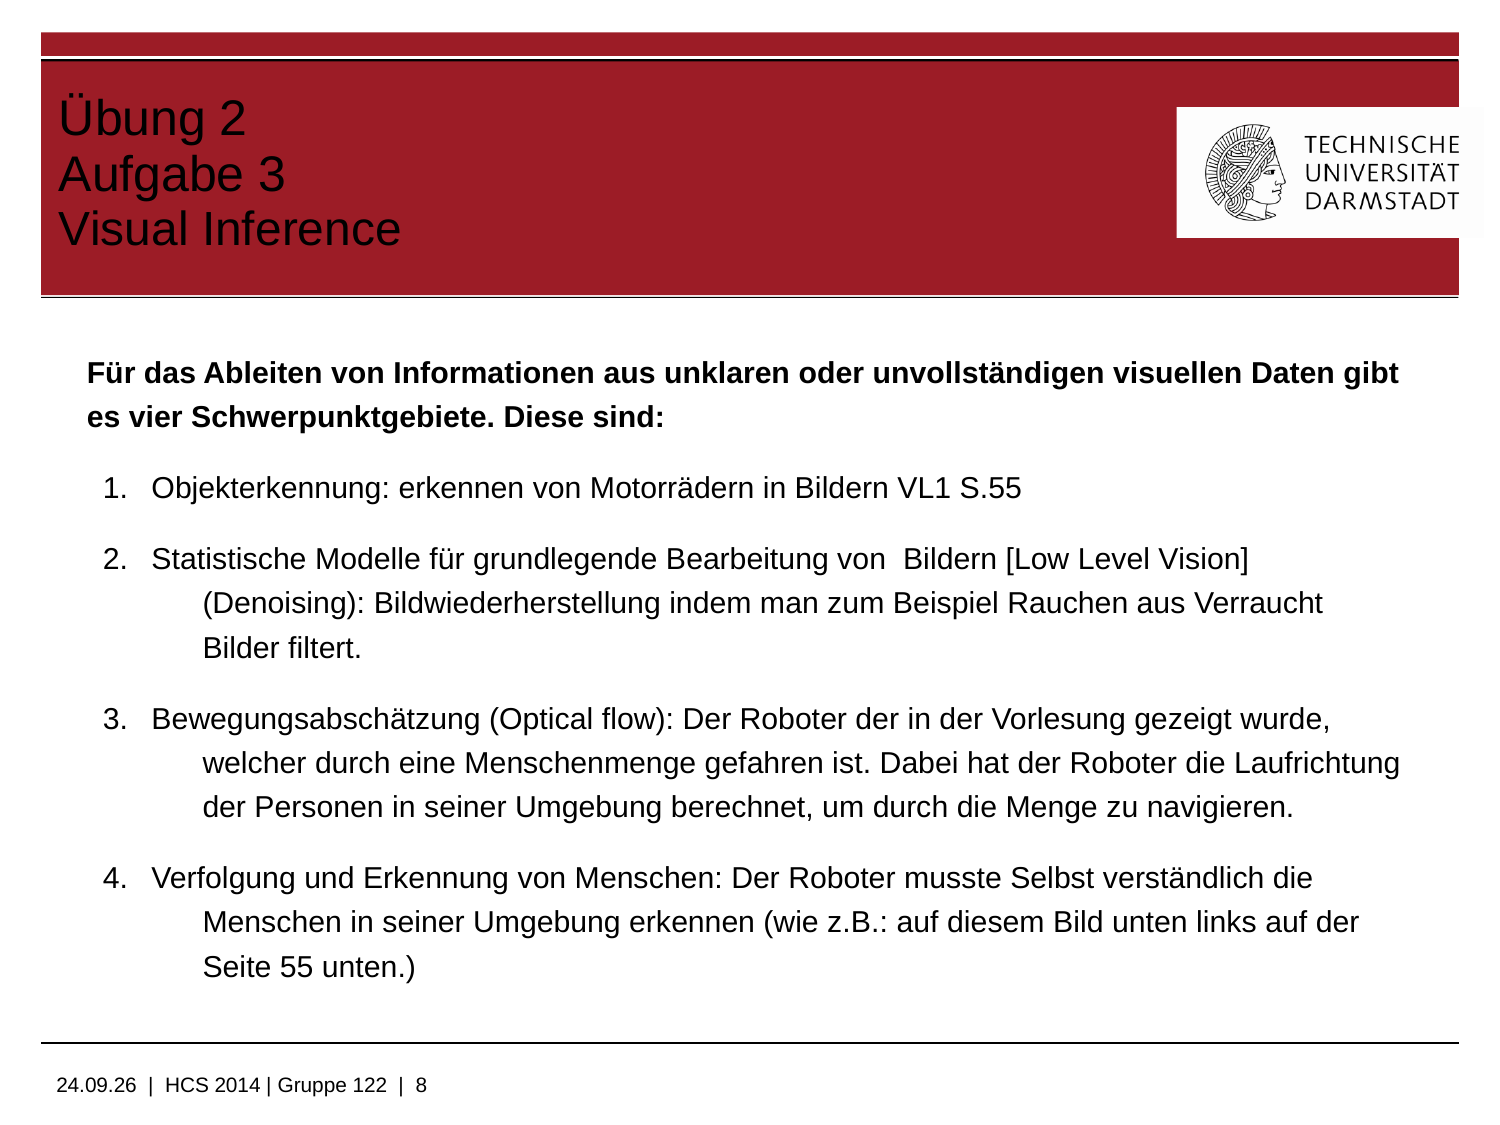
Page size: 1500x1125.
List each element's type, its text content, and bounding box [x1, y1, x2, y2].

title Übung 2 Aufgabe 3 Visual Inference [59, 90, 1149, 256]
picture [1176, 107, 1484, 238]
list Für das Ableiten von Informationen aus unklaren oder unvollständigen visuellen Daten gibt es vier Schwerpunktgebiete. Diese sind: Objekterkennung: erkennen von Motorrädern in Bildern VL1 S.55 Statistische Modelle für grundlegende Bearbeitung von Bildern [Low Level Vision] (Denoising): Bildwiederherstellung indem man zum Beispiel Rauchen aus Verraucht Bilder filtert. Bewegungsabschätzung (Optical flow): Der Roboter der in der Vorlesung gezeigt wurde, welcher durch eine Menschenmenge gefahren ist. Dabei hat der Roboter die Laufrichtung der Personen in seiner Umgebung berechnet, um durch die Menge zu navigieren. Verfolgung und Erkennung von Menschen: Der Roboter musste Selbst verständlich die Menschen in seiner Umgebung erkennen (wie z.B.: auf diesem Bild unten links auf der Seite 55 unten.) [86, 345, 1407, 999]
